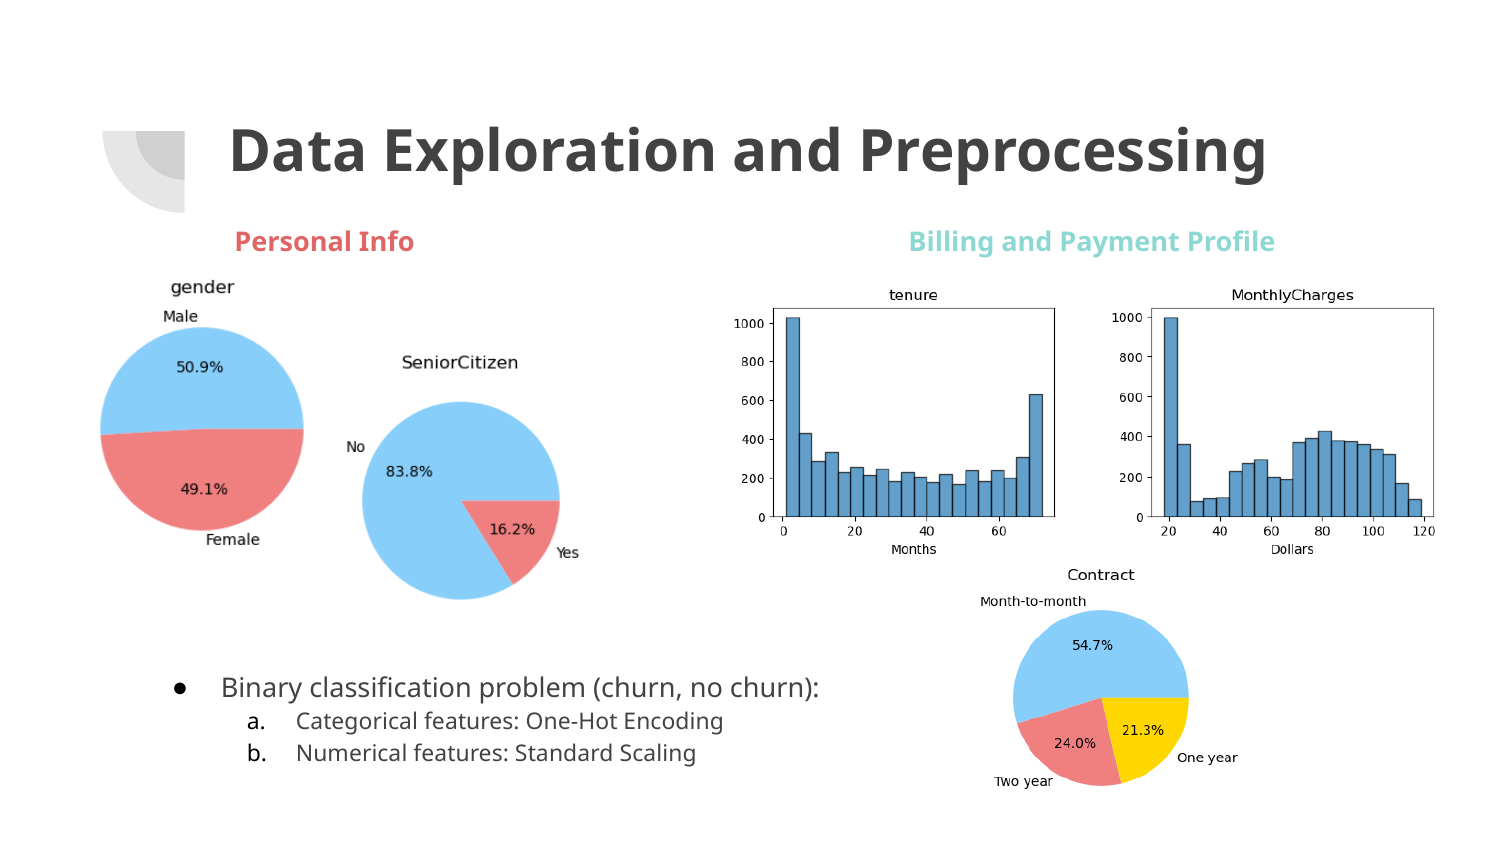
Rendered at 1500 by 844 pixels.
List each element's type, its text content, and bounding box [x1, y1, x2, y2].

list Binary classification problem (churn, no churn): Categorical features: One-Hot Encoding Numerical features: Standard Scaling [130, 650, 884, 785]
title Data Exploration and Preprocessing [213, 98, 1368, 263]
picture [64, 269, 595, 635]
picture [723, 280, 1444, 817]
text_box Billing and Payment Profile [722, 209, 1461, 273]
text_box Personal Info [48, 209, 601, 273]
